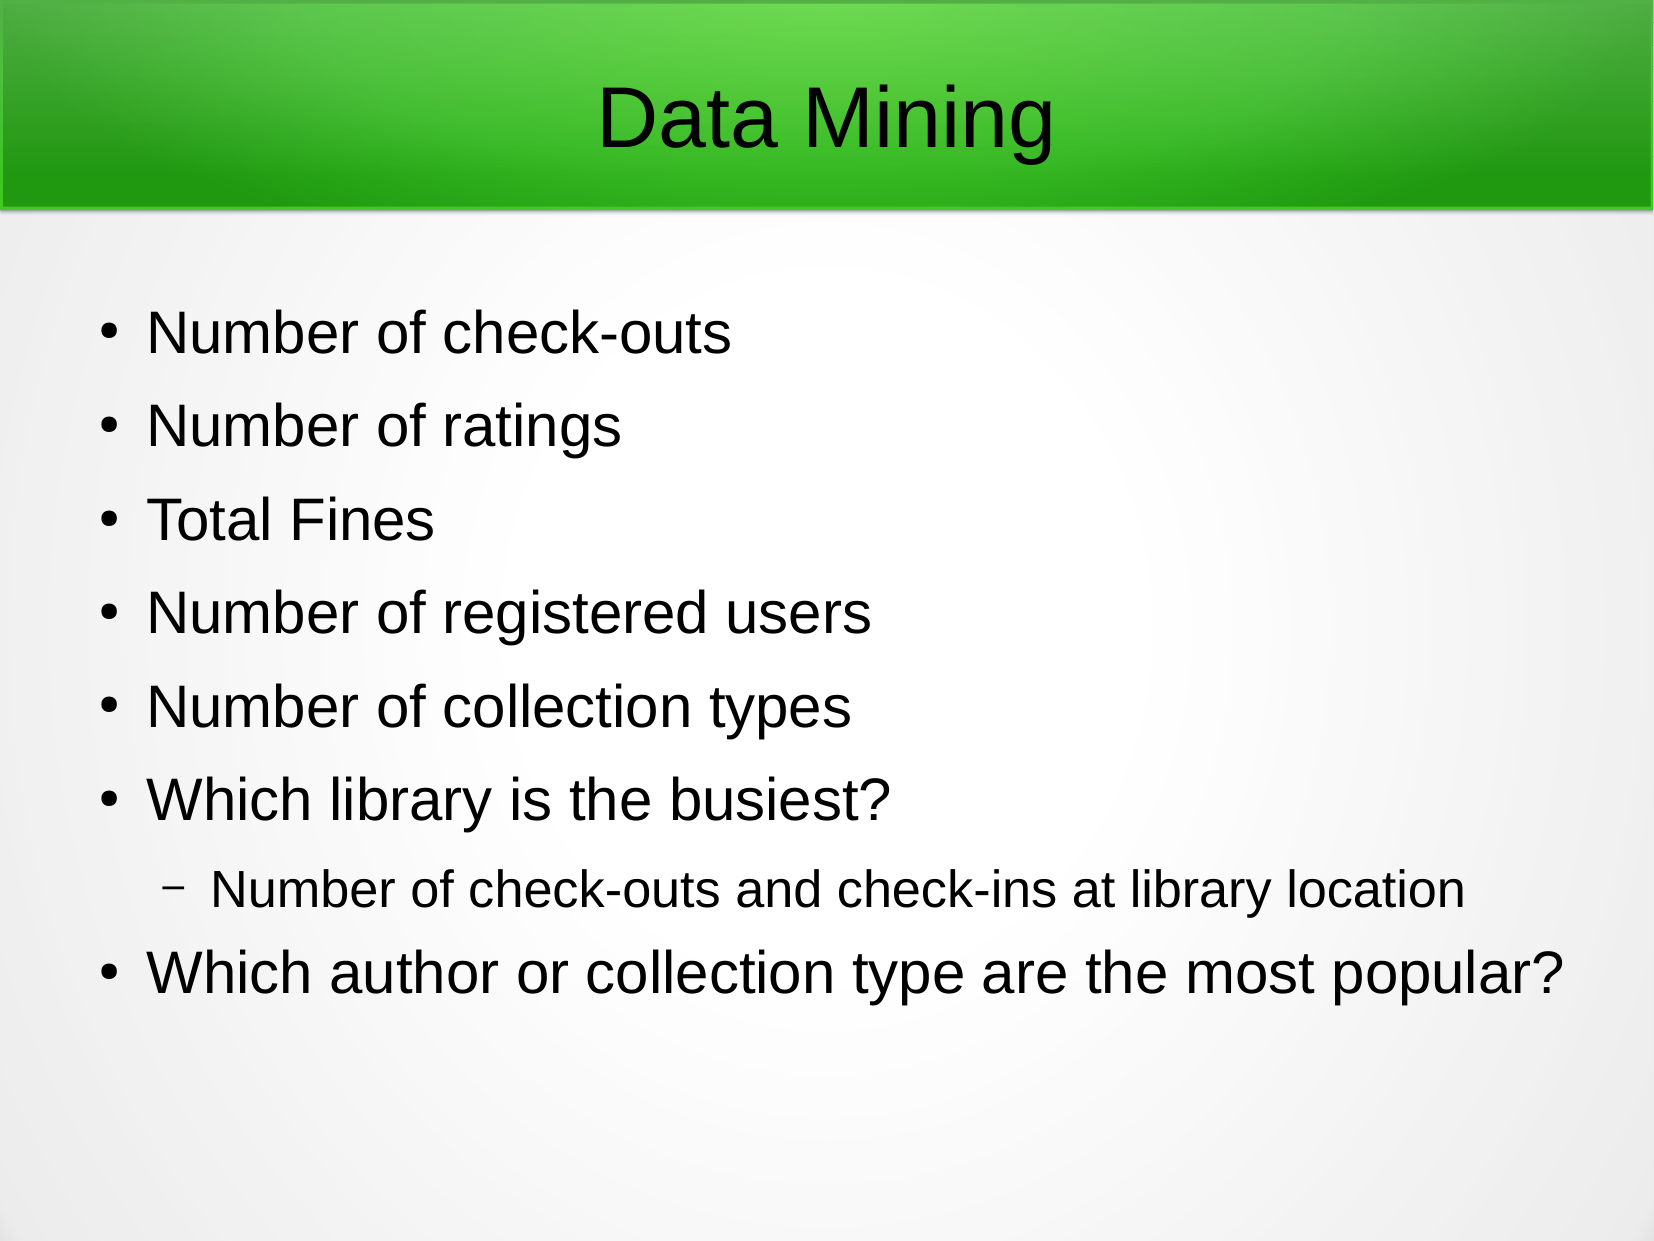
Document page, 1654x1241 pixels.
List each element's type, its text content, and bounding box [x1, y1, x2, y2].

list Number of check-outs Number of ratings Total Fines Number of registered users Number of collection types Which library is the busiest? Number of check-outs and check-ins at library location Which author or collection type are the most popular? [82, 299, 1571, 1019]
title Data Mining [82, 47, 1571, 189]
